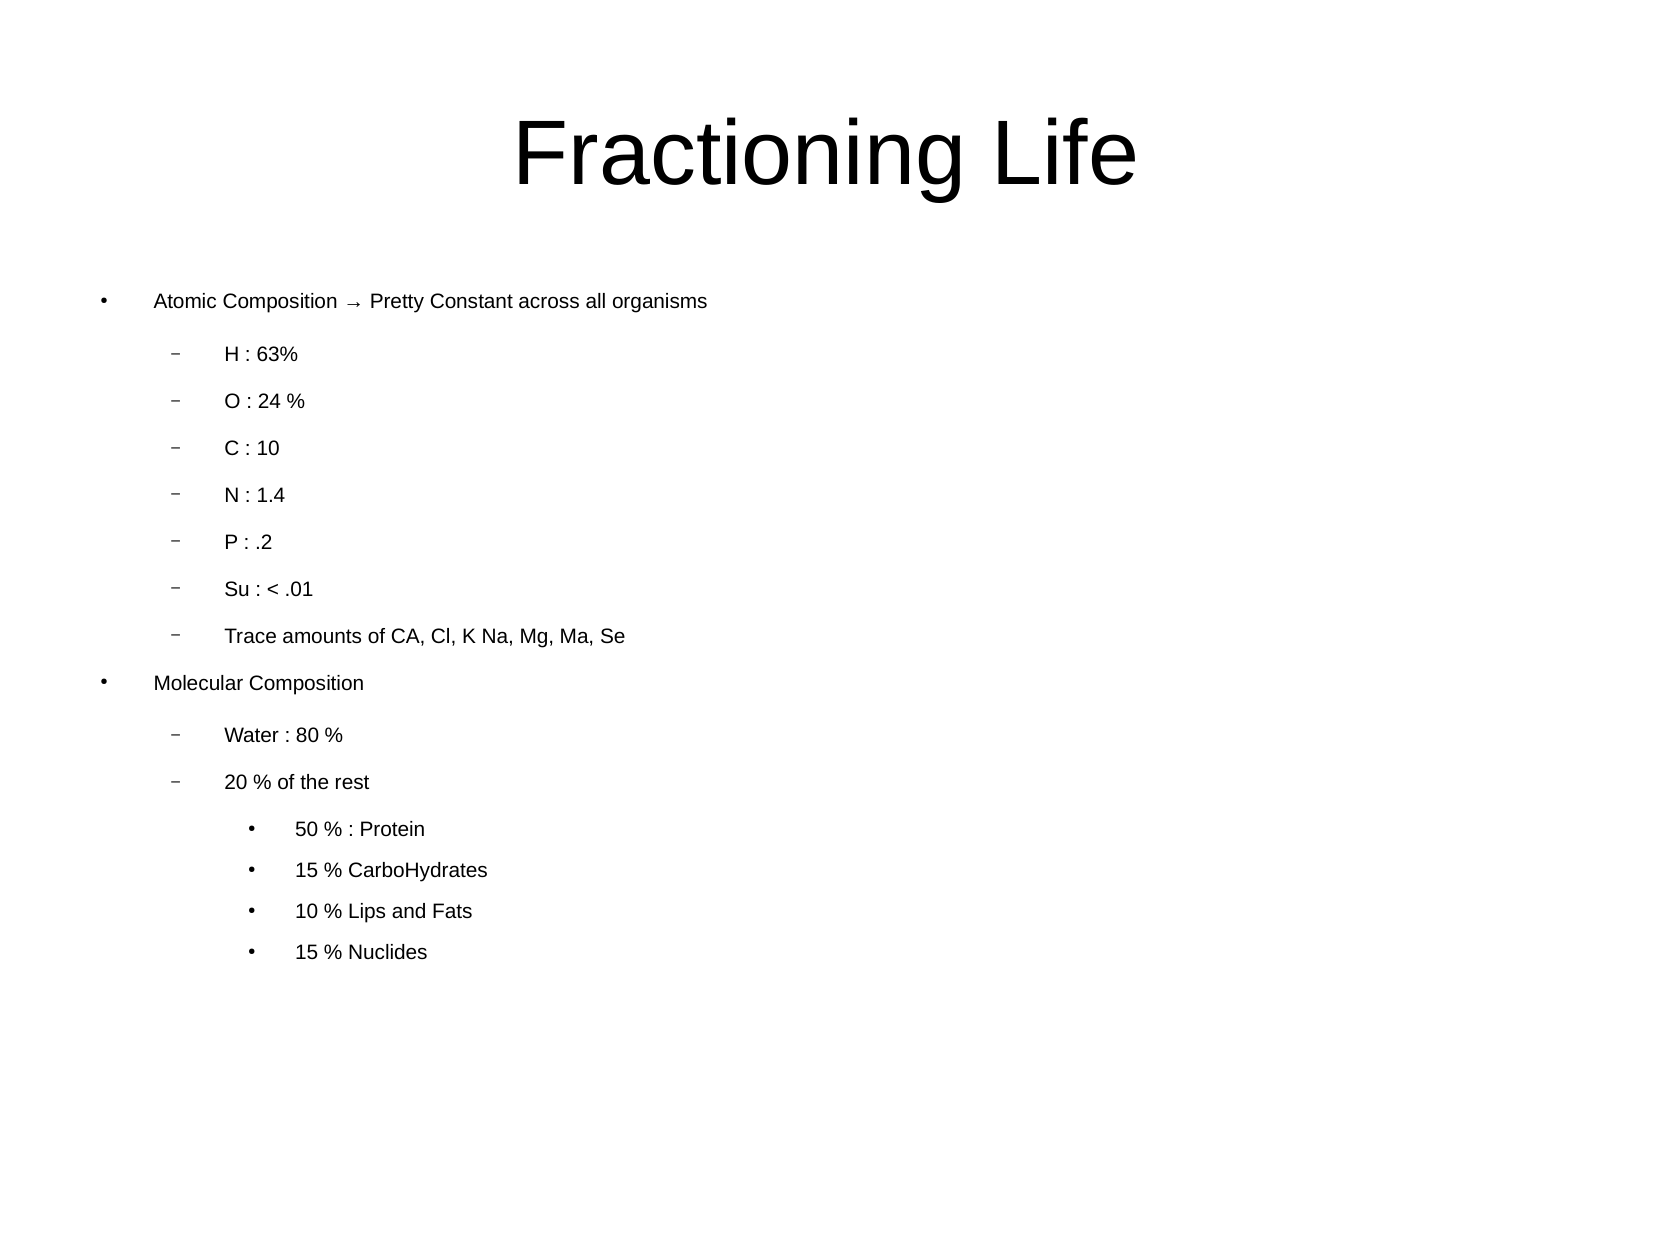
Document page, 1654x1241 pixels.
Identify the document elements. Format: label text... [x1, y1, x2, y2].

list Atomic Composition → Pretty Constant across all organisms H : 63% O : 24 % C : 10 N : 1.4 P : .2 Su : < .01 Trace amounts of CA, Cl, K Na, Mg, Ma, Se Molecular Composition Water : 80 % 20 % of the rest 50 % : Protein 15 % CarboHydrates 10 % Lips and Fats 15 % Nuclides [82, 290, 1571, 1231]
title Fractioning Life [82, 49, 1571, 257]
